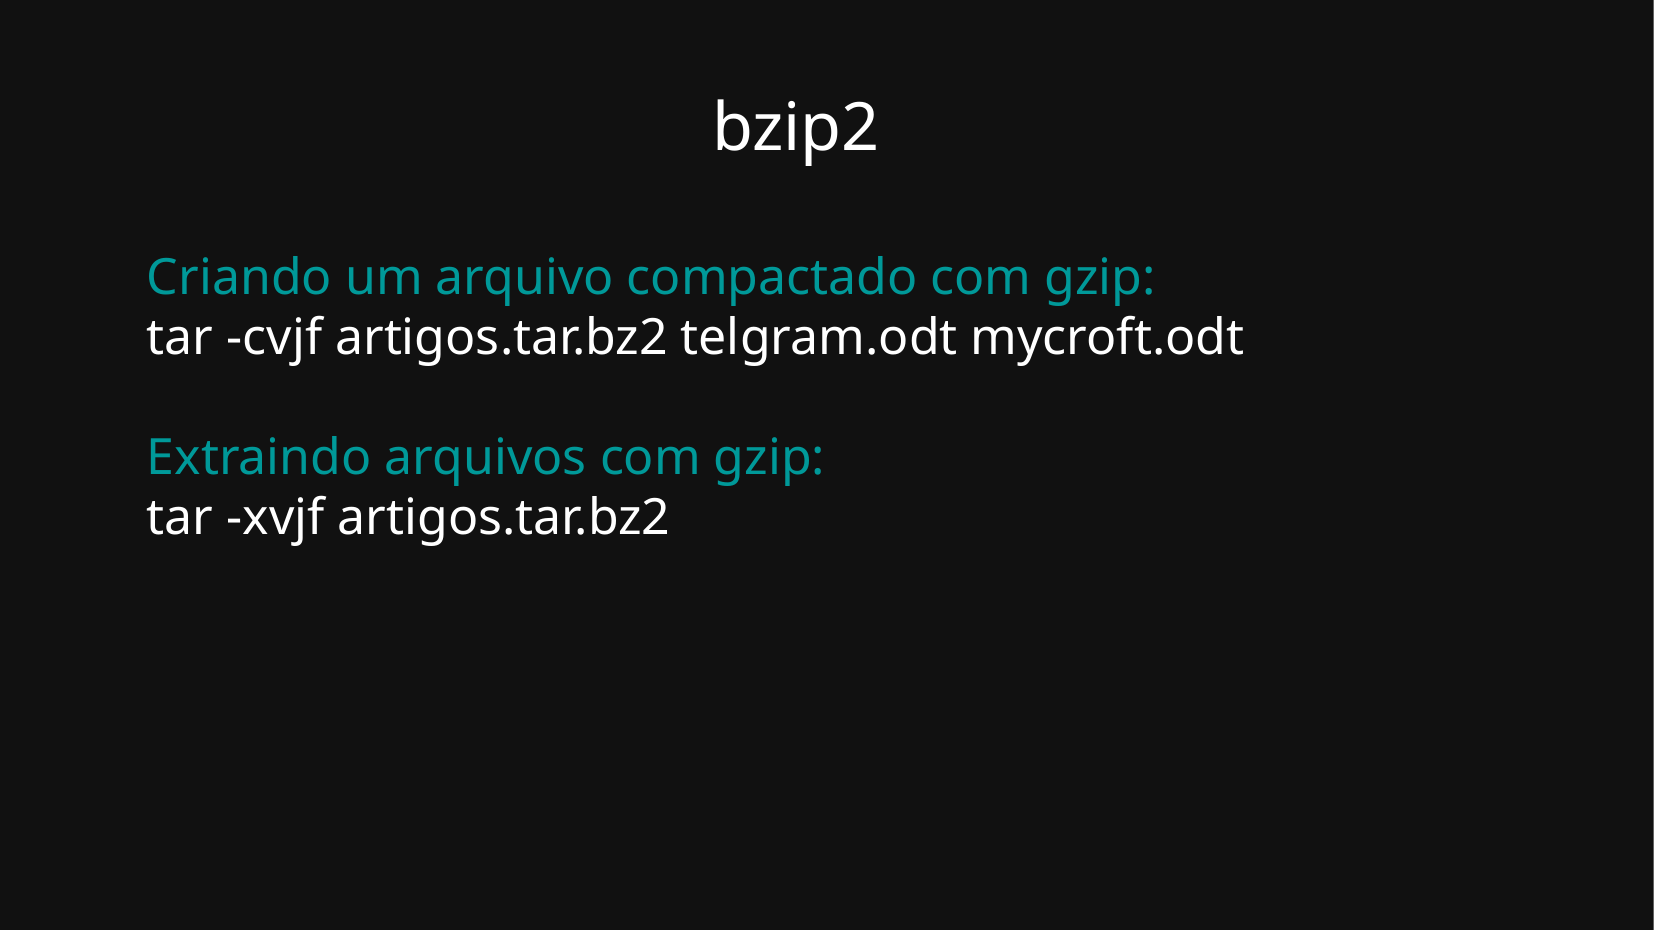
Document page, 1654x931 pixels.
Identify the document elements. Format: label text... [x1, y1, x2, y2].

text_box bzip2 [472, 76, 1120, 182]
text_box Criando um arquivo compactado com gzip: tar -cvjf artigos.tar.bz2 telgram.odt mycroft.odt Extraindo arquivos com gzip: tar -xvjf artigos.tar.bz2 [131, 229, 1561, 838]
